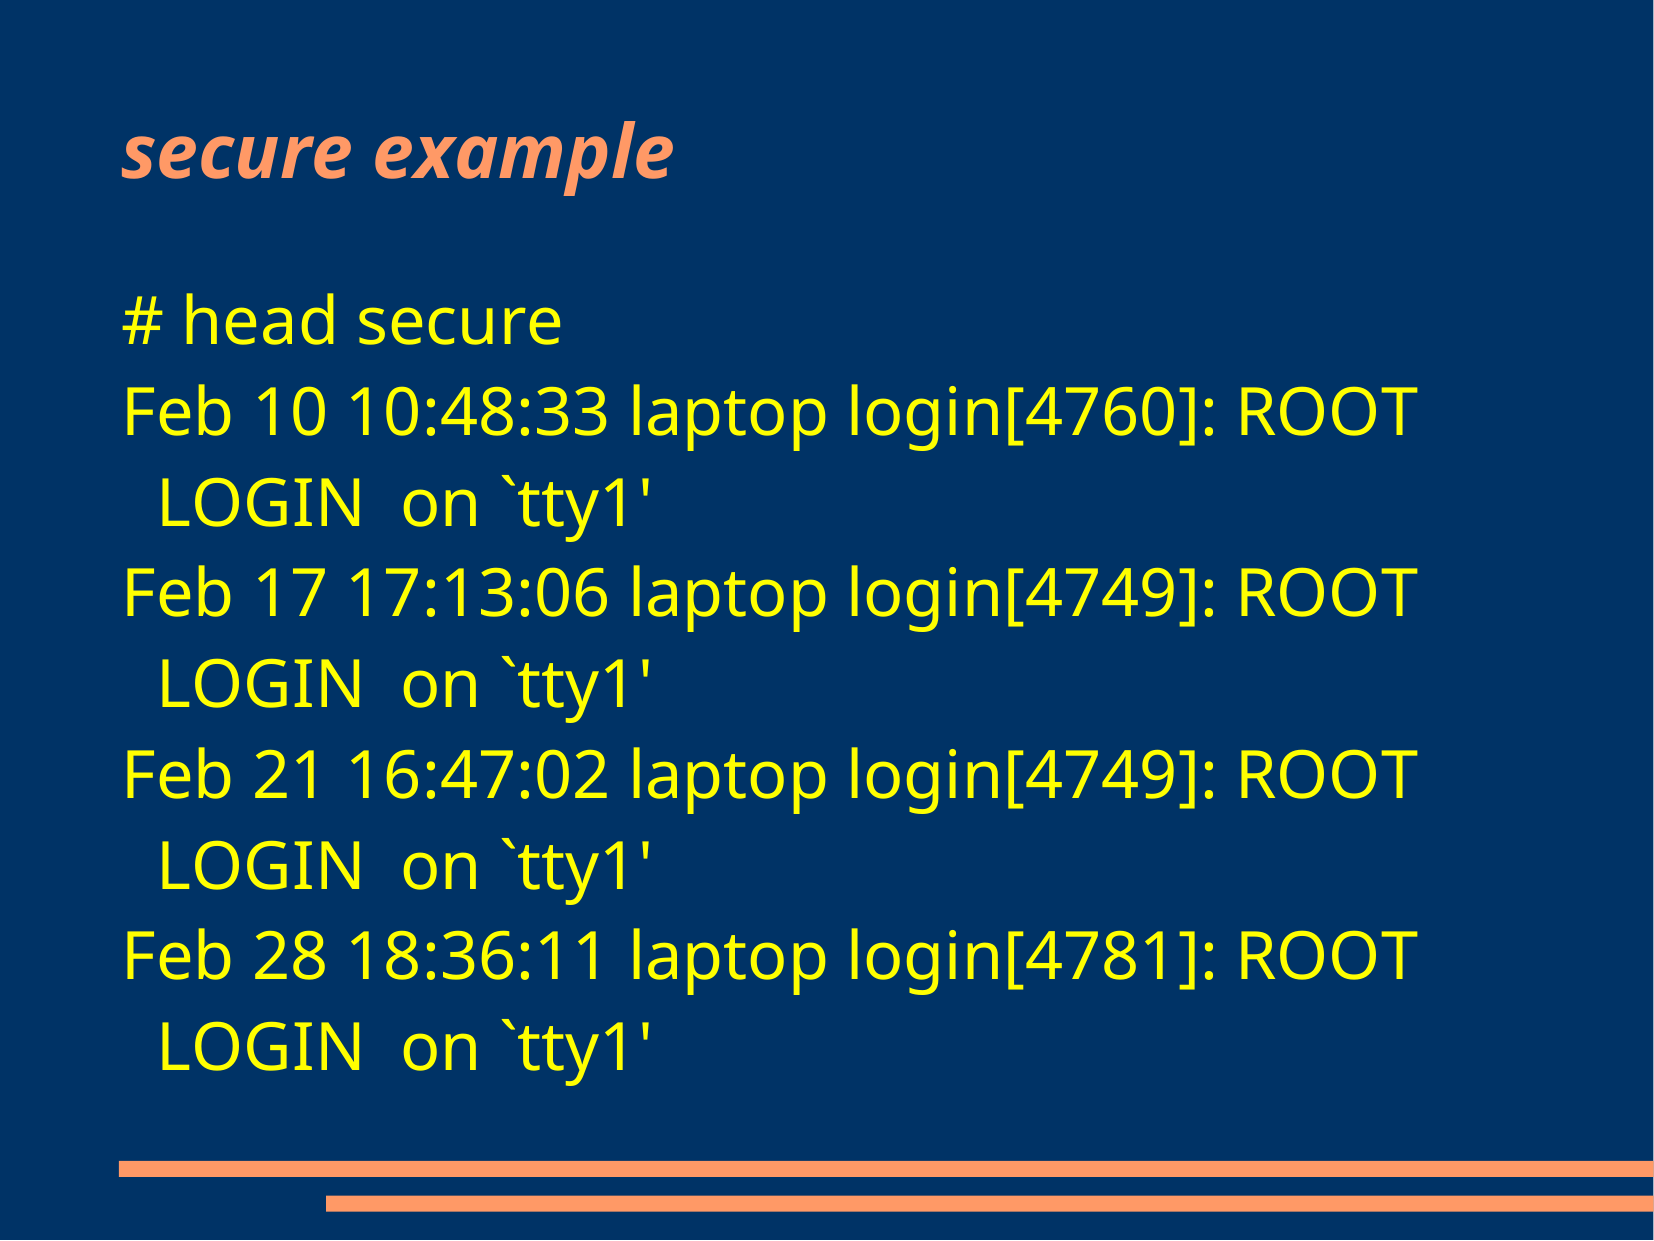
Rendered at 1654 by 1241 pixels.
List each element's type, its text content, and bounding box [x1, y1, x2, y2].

subtitle # head secure Feb 10 10:48:33 laptop login[4760]: ROOT LOGIN on `tty1' Feb 17 17:13:06 laptop login[4749]: ROOT LOGIN on `tty1' Feb 21 16:47:02 laptop login[4749]: ROOT LOGIN on `tty1' Feb 28 18:36:11 laptop login[4781]: ROOT LOGIN on `tty1' [121, 321, 1561, 1132]
title secure example [121, 46, 1534, 254]
